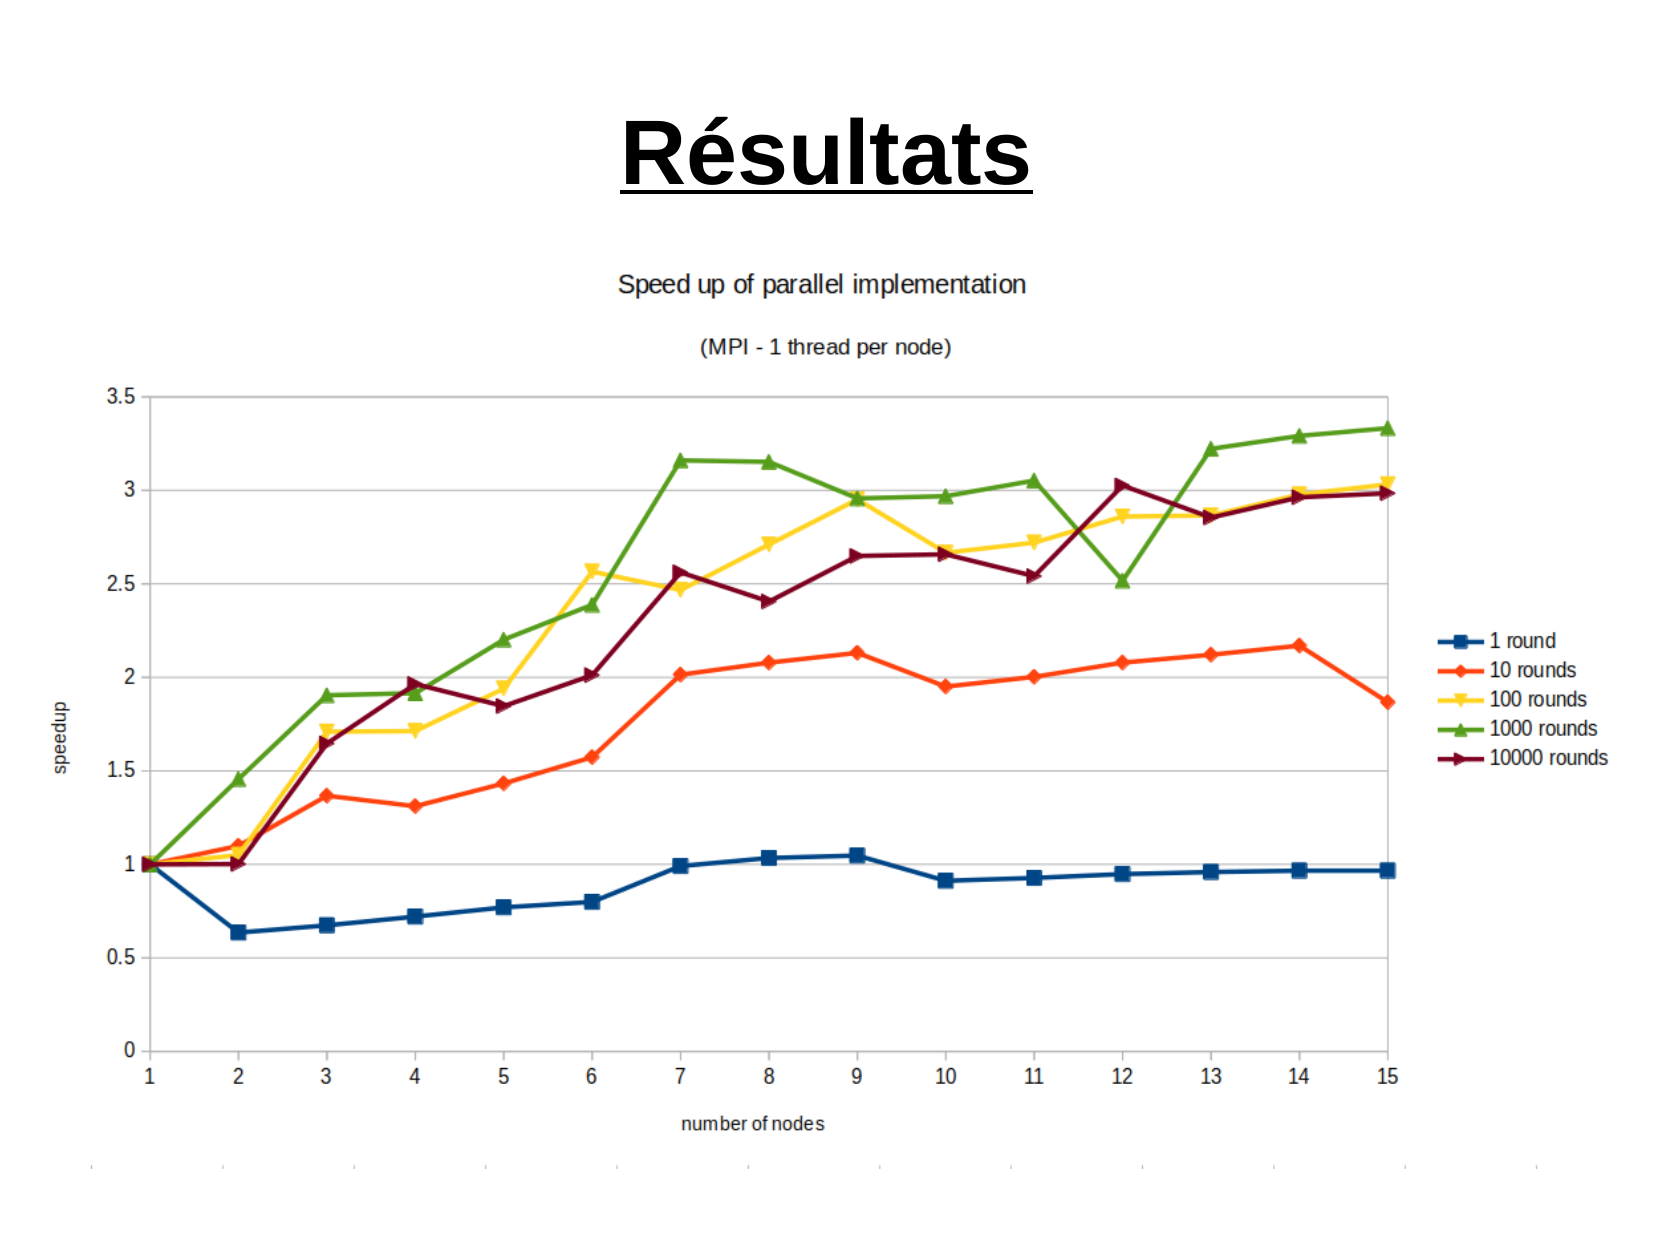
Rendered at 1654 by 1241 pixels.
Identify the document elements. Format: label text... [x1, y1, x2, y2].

picture [30, 239, 1621, 1169]
title Résultats [82, 49, 1571, 239]
